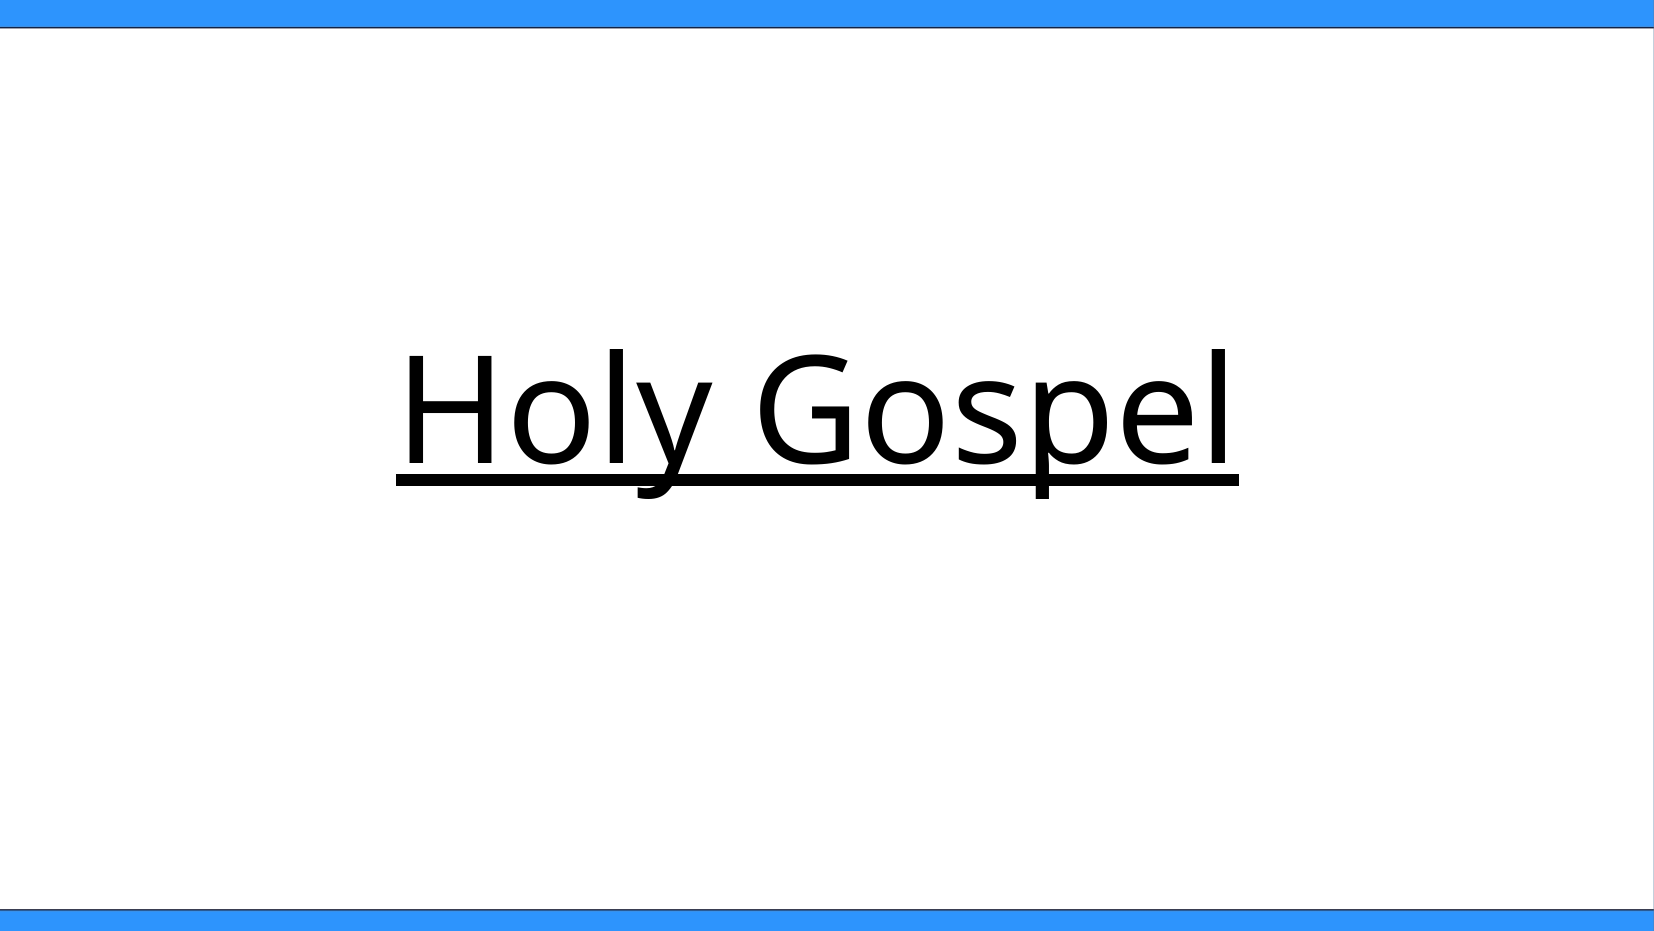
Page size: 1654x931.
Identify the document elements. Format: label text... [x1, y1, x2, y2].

text_box Holy Gospel [105, 295, 1531, 511]
picture [0, 0, 1654, 931]
